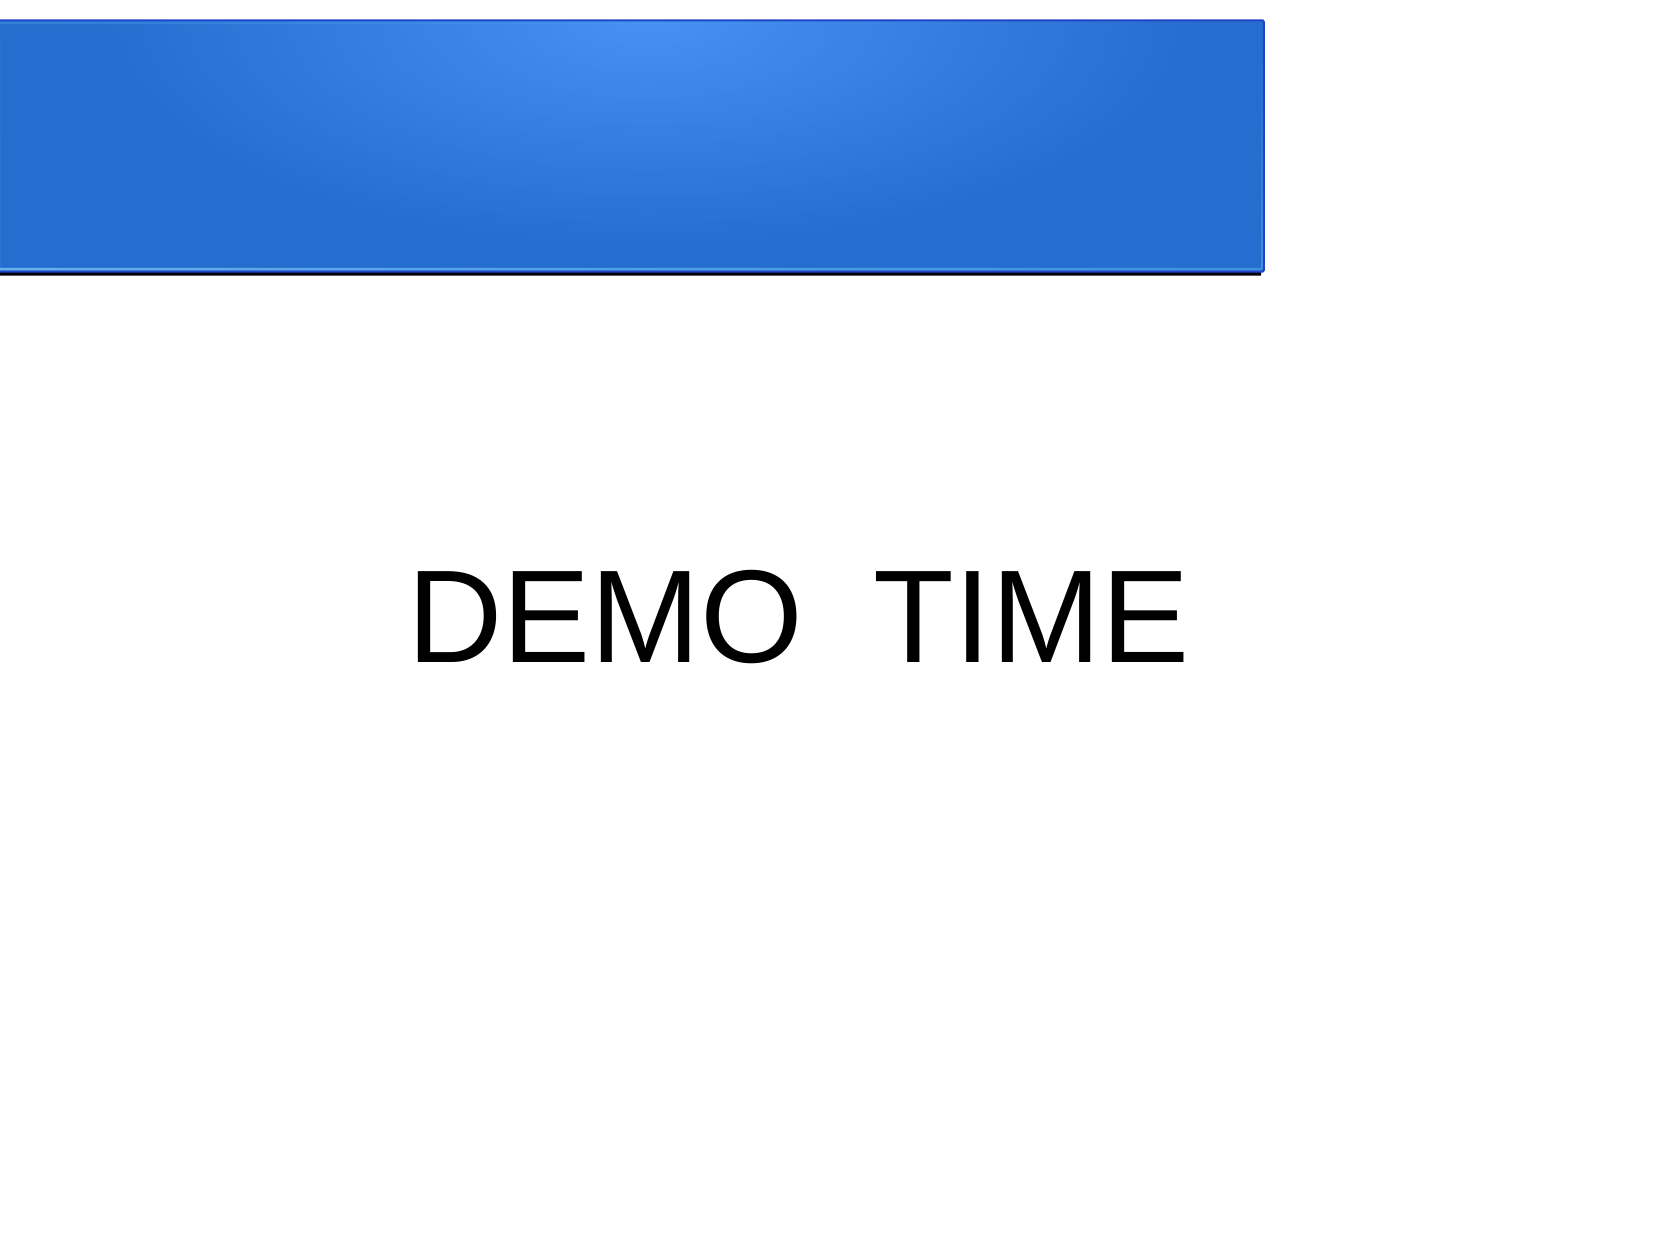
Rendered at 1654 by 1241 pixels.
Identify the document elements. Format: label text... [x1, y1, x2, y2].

title DEMO TIME [214, 513, 1382, 721]
